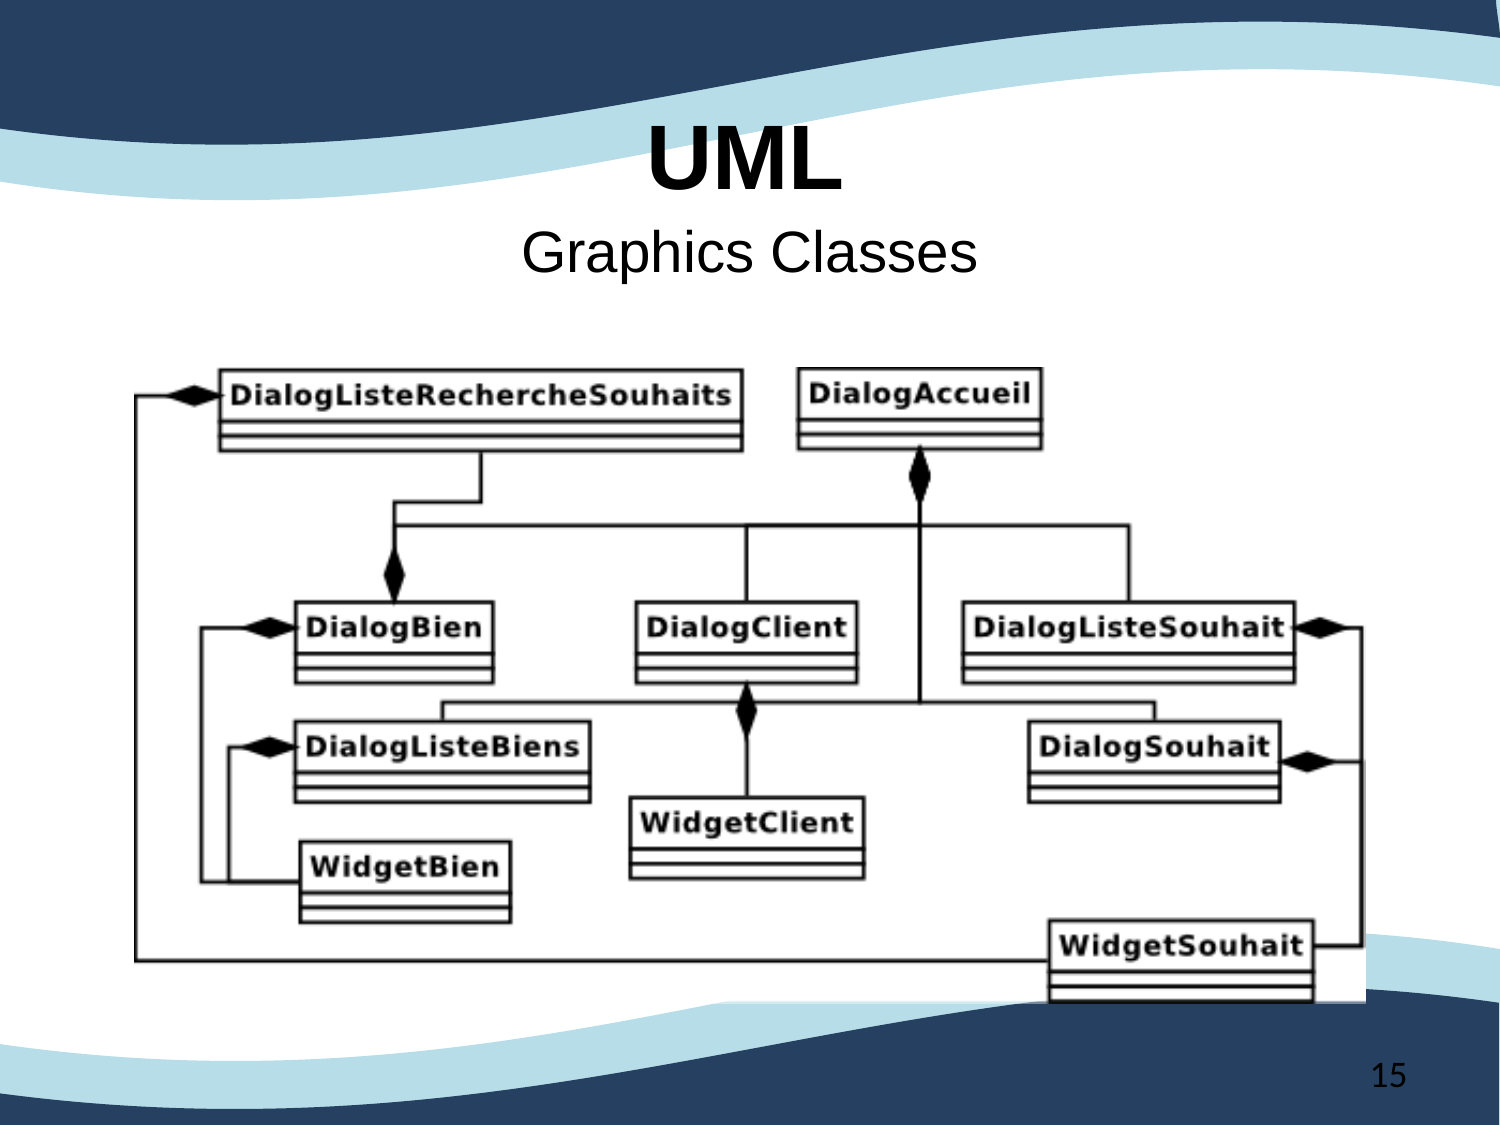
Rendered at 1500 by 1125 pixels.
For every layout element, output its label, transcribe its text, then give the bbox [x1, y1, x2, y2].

title UML [70, 35, 1421, 271]
text_box Graphics Classes [506, 206, 994, 292]
picture [134, 367, 1366, 1004]
